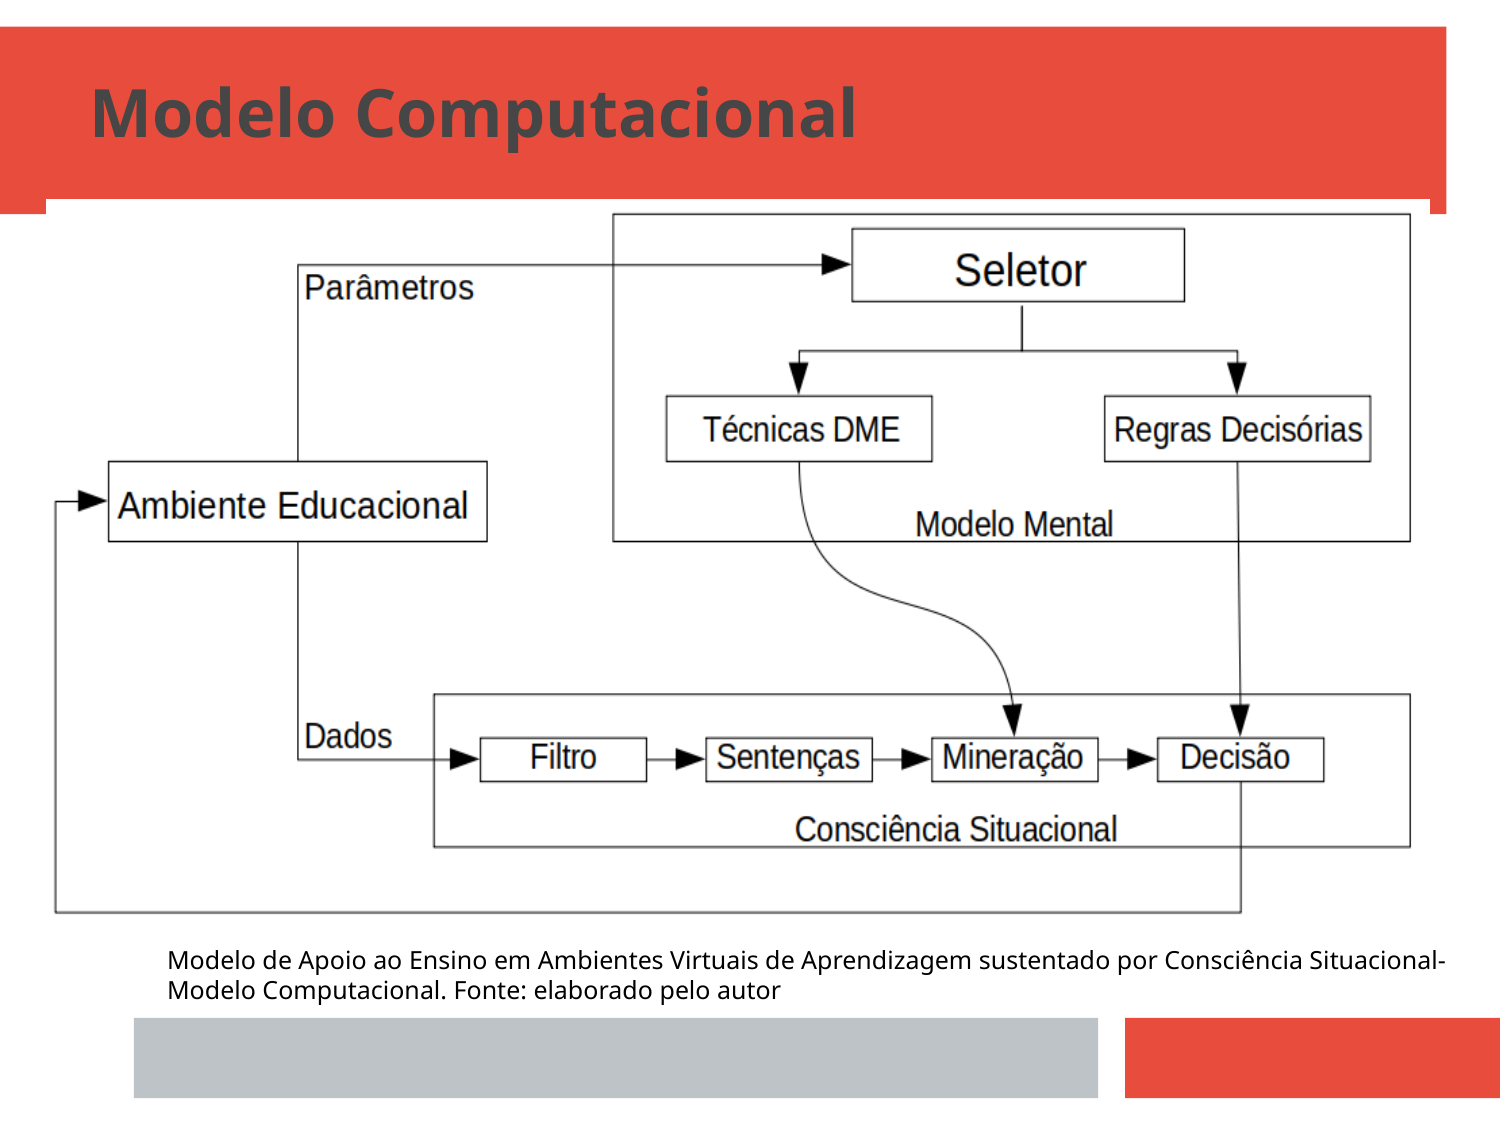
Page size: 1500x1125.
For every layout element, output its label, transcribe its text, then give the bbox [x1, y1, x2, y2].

title Modelo Computacional [75, 45, 1425, 199]
picture [46, 199, 1430, 926]
text_box Modelo de Apoio ao Ensino em Ambientes Virtuais de Aprendizagem sustentado por Consciência Situacional- Modelo Computacional. Fonte: elaborado pelo autor [152, 937, 1500, 1013]
